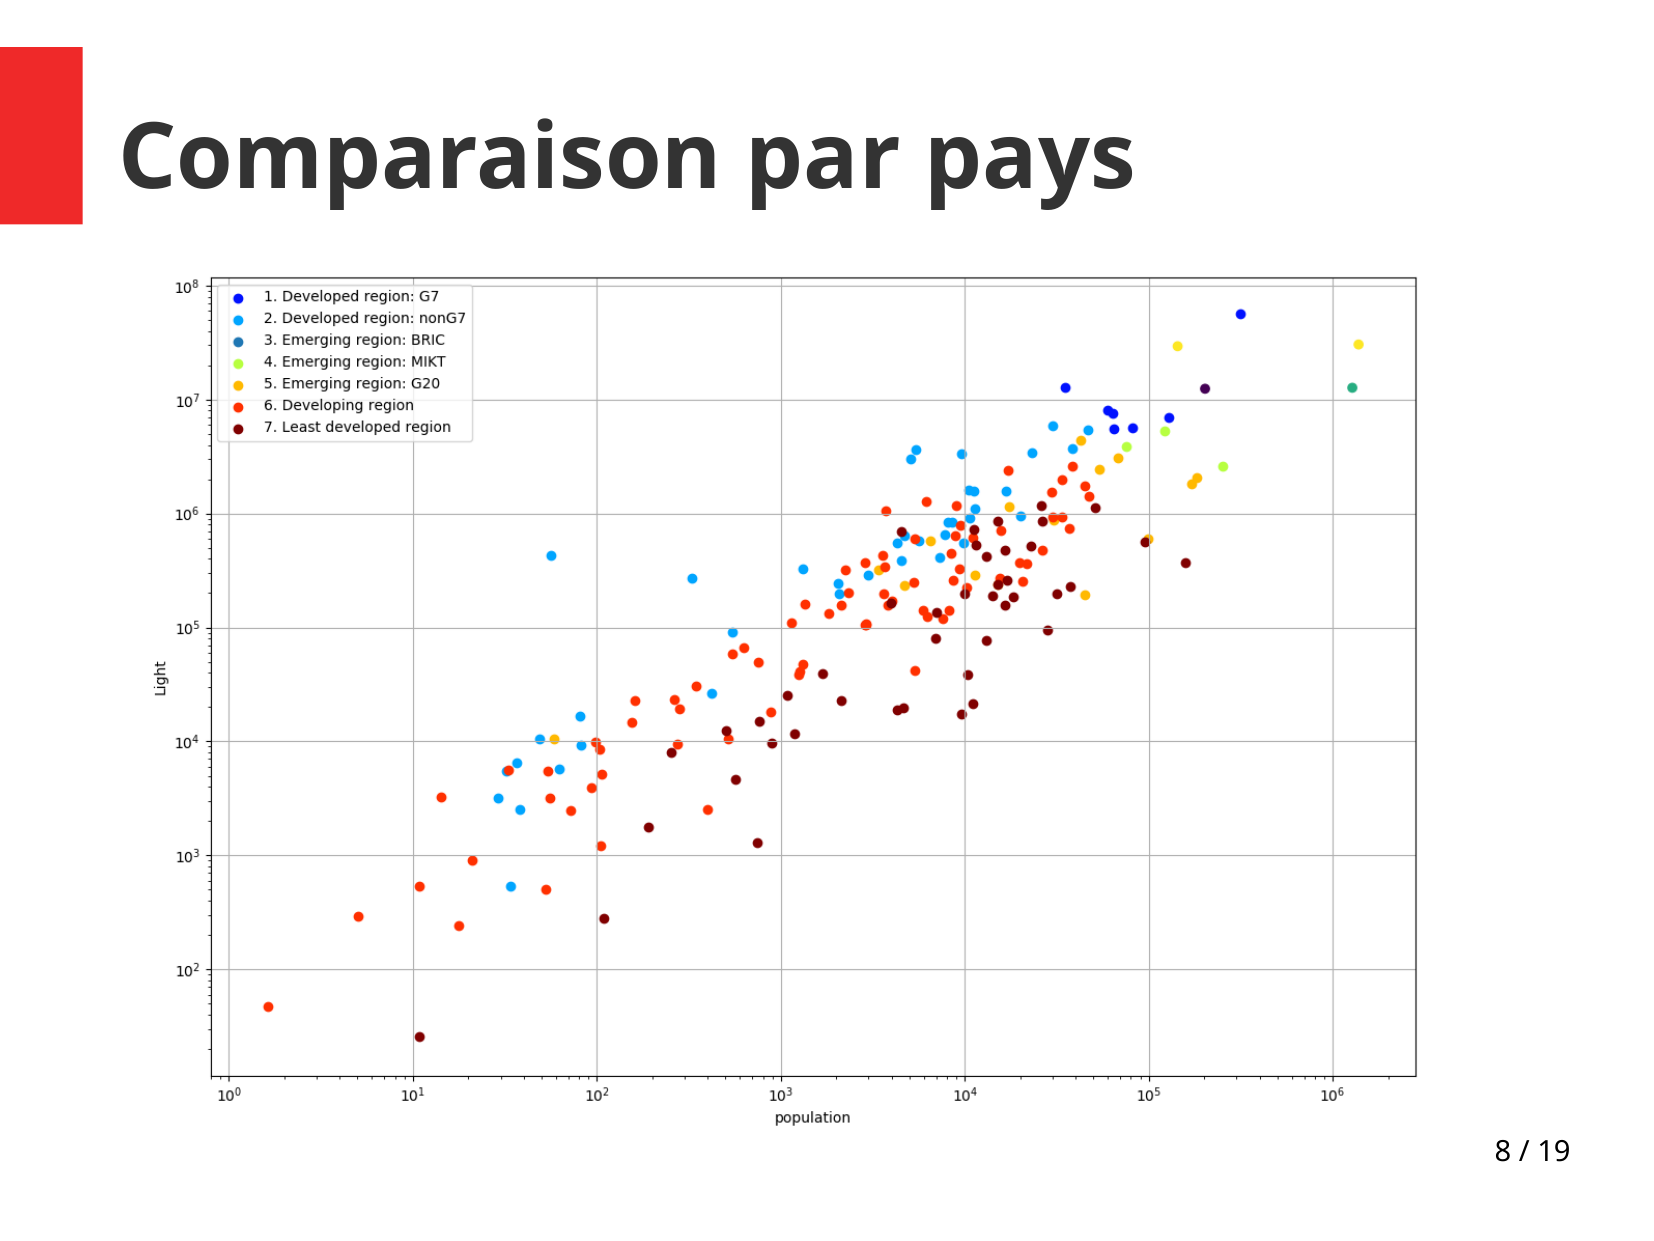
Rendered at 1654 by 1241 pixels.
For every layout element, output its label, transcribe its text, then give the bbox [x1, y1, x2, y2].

picture [118, 248, 1453, 1146]
title Comparaison par pays [118, 49, 1571, 257]
